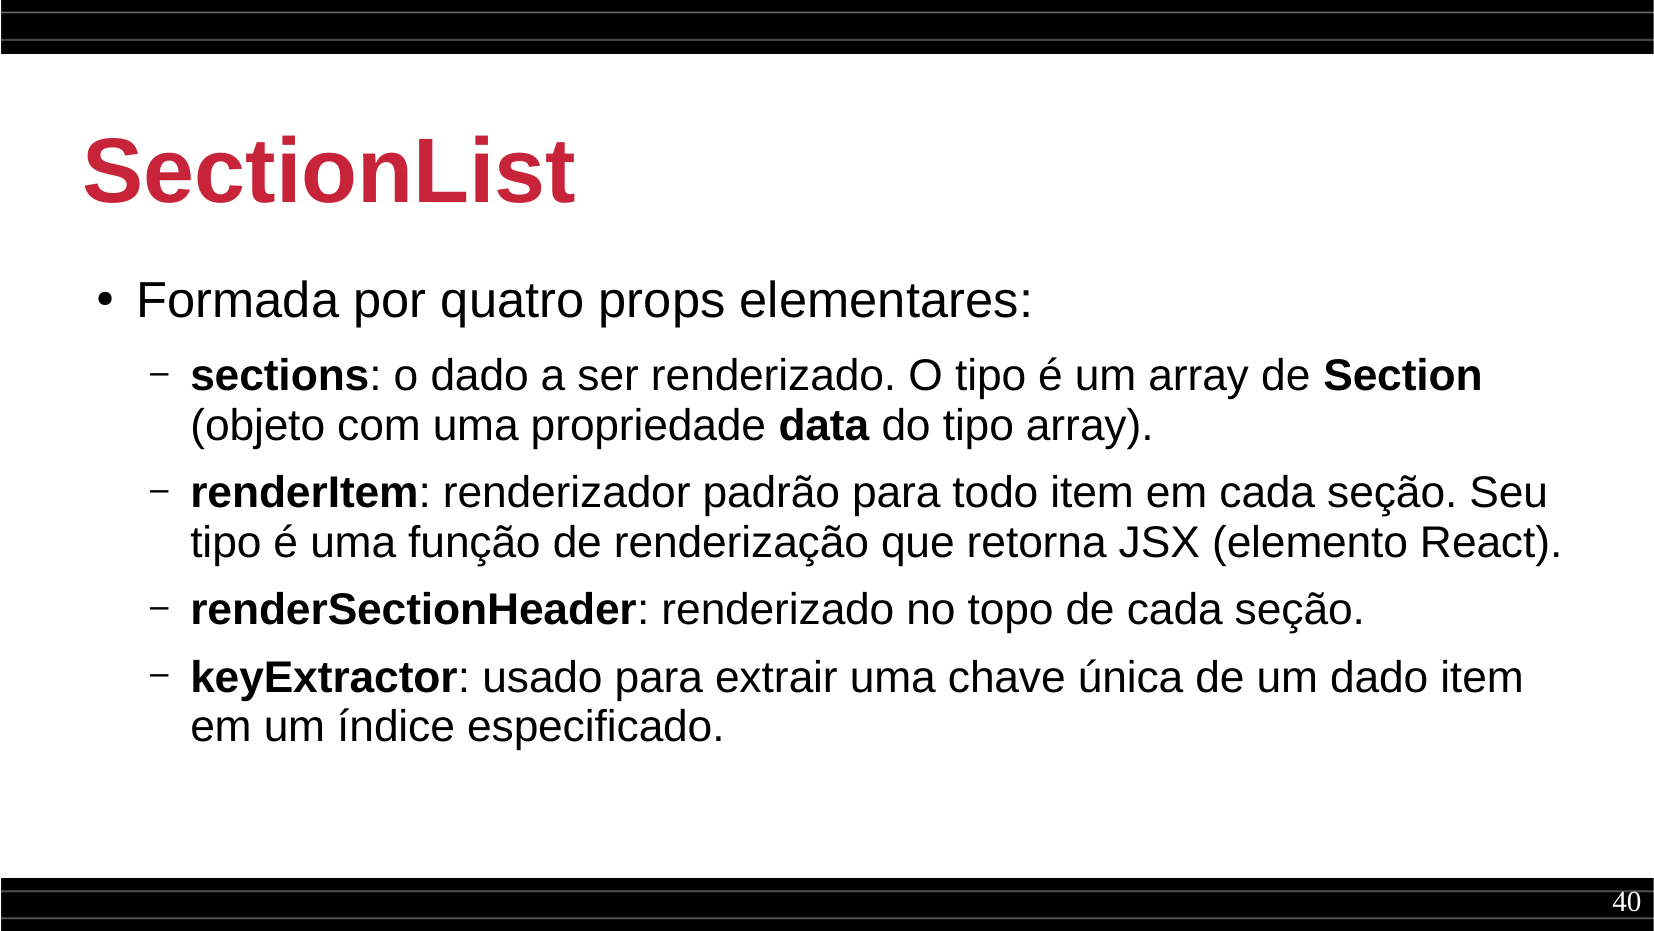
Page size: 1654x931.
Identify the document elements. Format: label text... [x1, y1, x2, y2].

title SectionList [82, 92, 1571, 249]
picture [1, 878, 1654, 931]
picture [1, 0, 1654, 54]
list Formada por quatro props elementares: sections: o dado a ser renderizado. O tipo é um array de Section (objeto com uma propriedade data do tipo array). renderItem: renderizador padrão para todo item em cada seção. Seu tipo é uma função de renderização que retorna JSX (elemento React). renderSectionHeader: renderizado no topo de cada seção. keyExtractor: usado para extrair uma chave única de um dado item em um índice especificado. [82, 271, 1571, 758]
